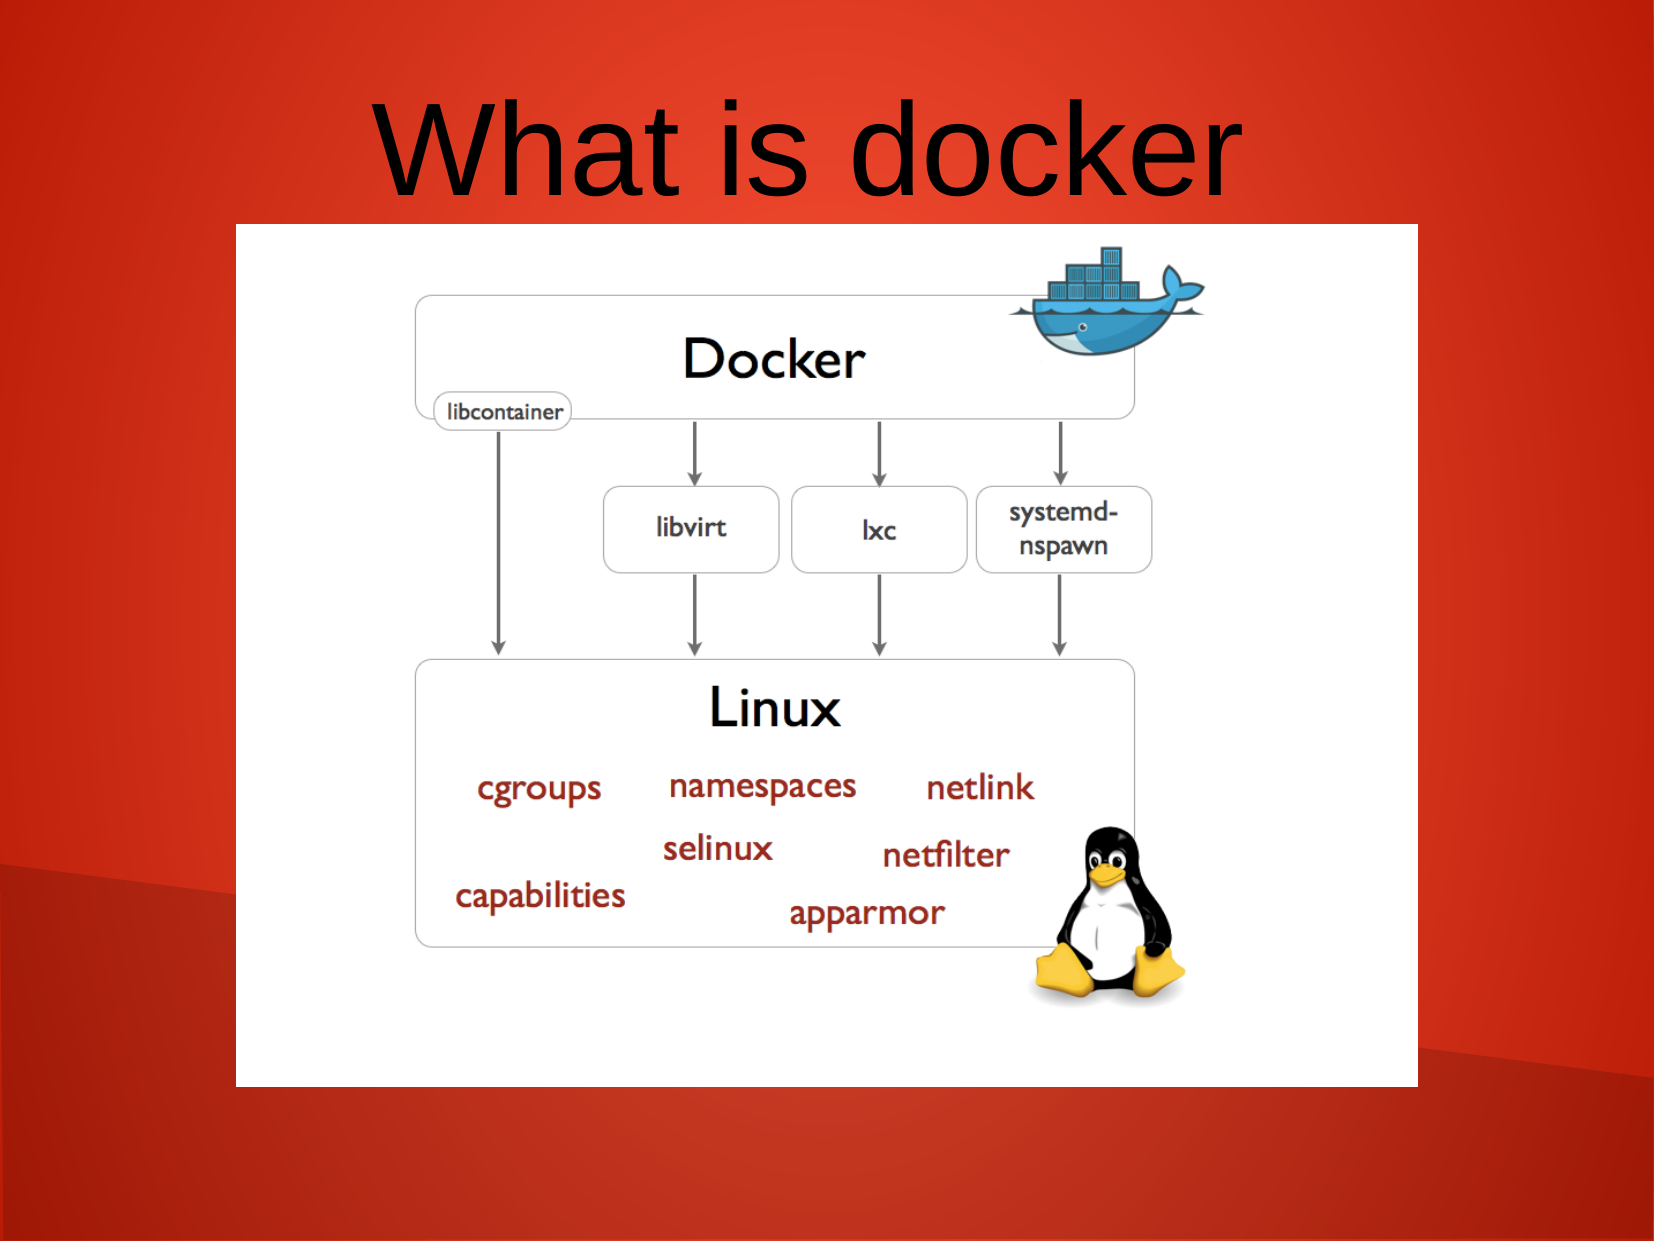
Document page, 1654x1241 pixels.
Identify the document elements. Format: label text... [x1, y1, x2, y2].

title What is docker [82, 47, 1571, 252]
picture [236, 224, 1418, 1087]
